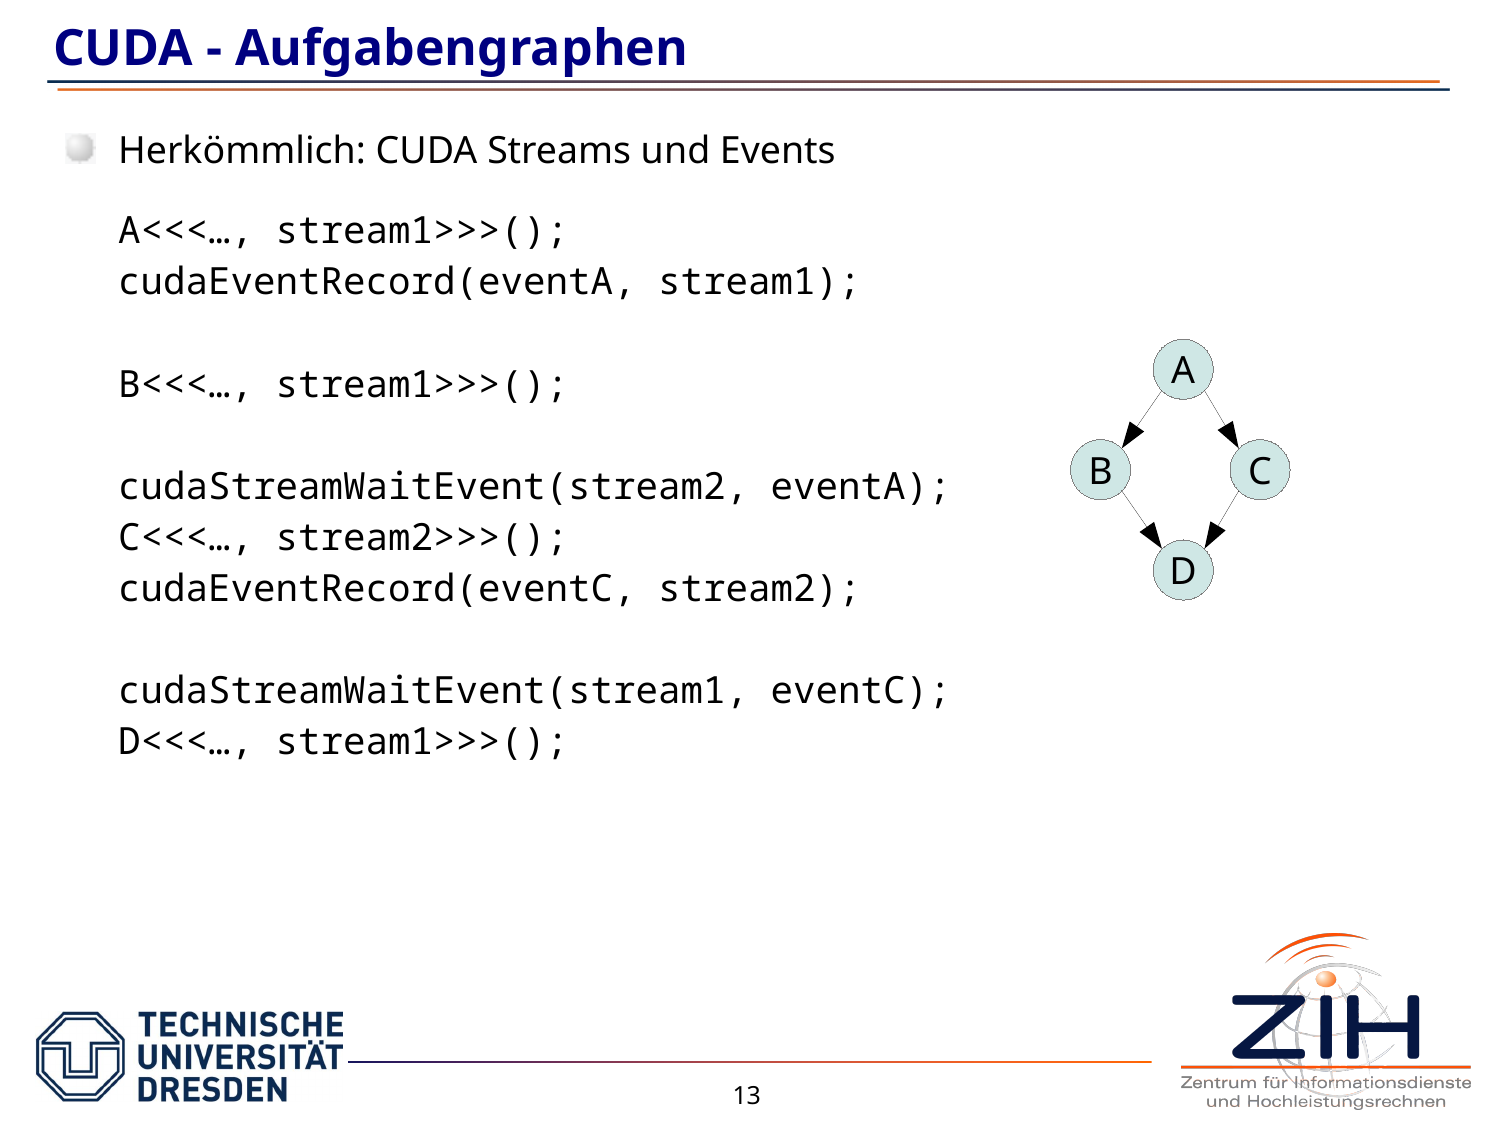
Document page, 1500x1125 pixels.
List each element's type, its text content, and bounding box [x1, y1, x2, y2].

text_box C [1230, 439, 1291, 500]
picture [47, 80, 1450, 91]
picture [35, 1011, 343, 1102]
text_box A [1153, 339, 1214, 400]
text_box B [1070, 439, 1131, 500]
list Herkömmlich: CUDA Streams und Events A<<<…, stream1>>>(); cudaEventRecord(eventA, stream1); B<<<…, stream1>>>(); cudaStreamWaitEvent(stream2, eventA); C<<<…, stream2>>>(); cudaEventRecord(eventC, stream2); cudaStreamWaitEvent(stream1, eventC); D<<<…, stream1>>>(); [29, 118, 1418, 771]
picture [1181, 933, 1471, 1110]
title CUDA - Aufgabengraphen [53, 12, 1453, 81]
text_box D [1153, 539, 1214, 601]
